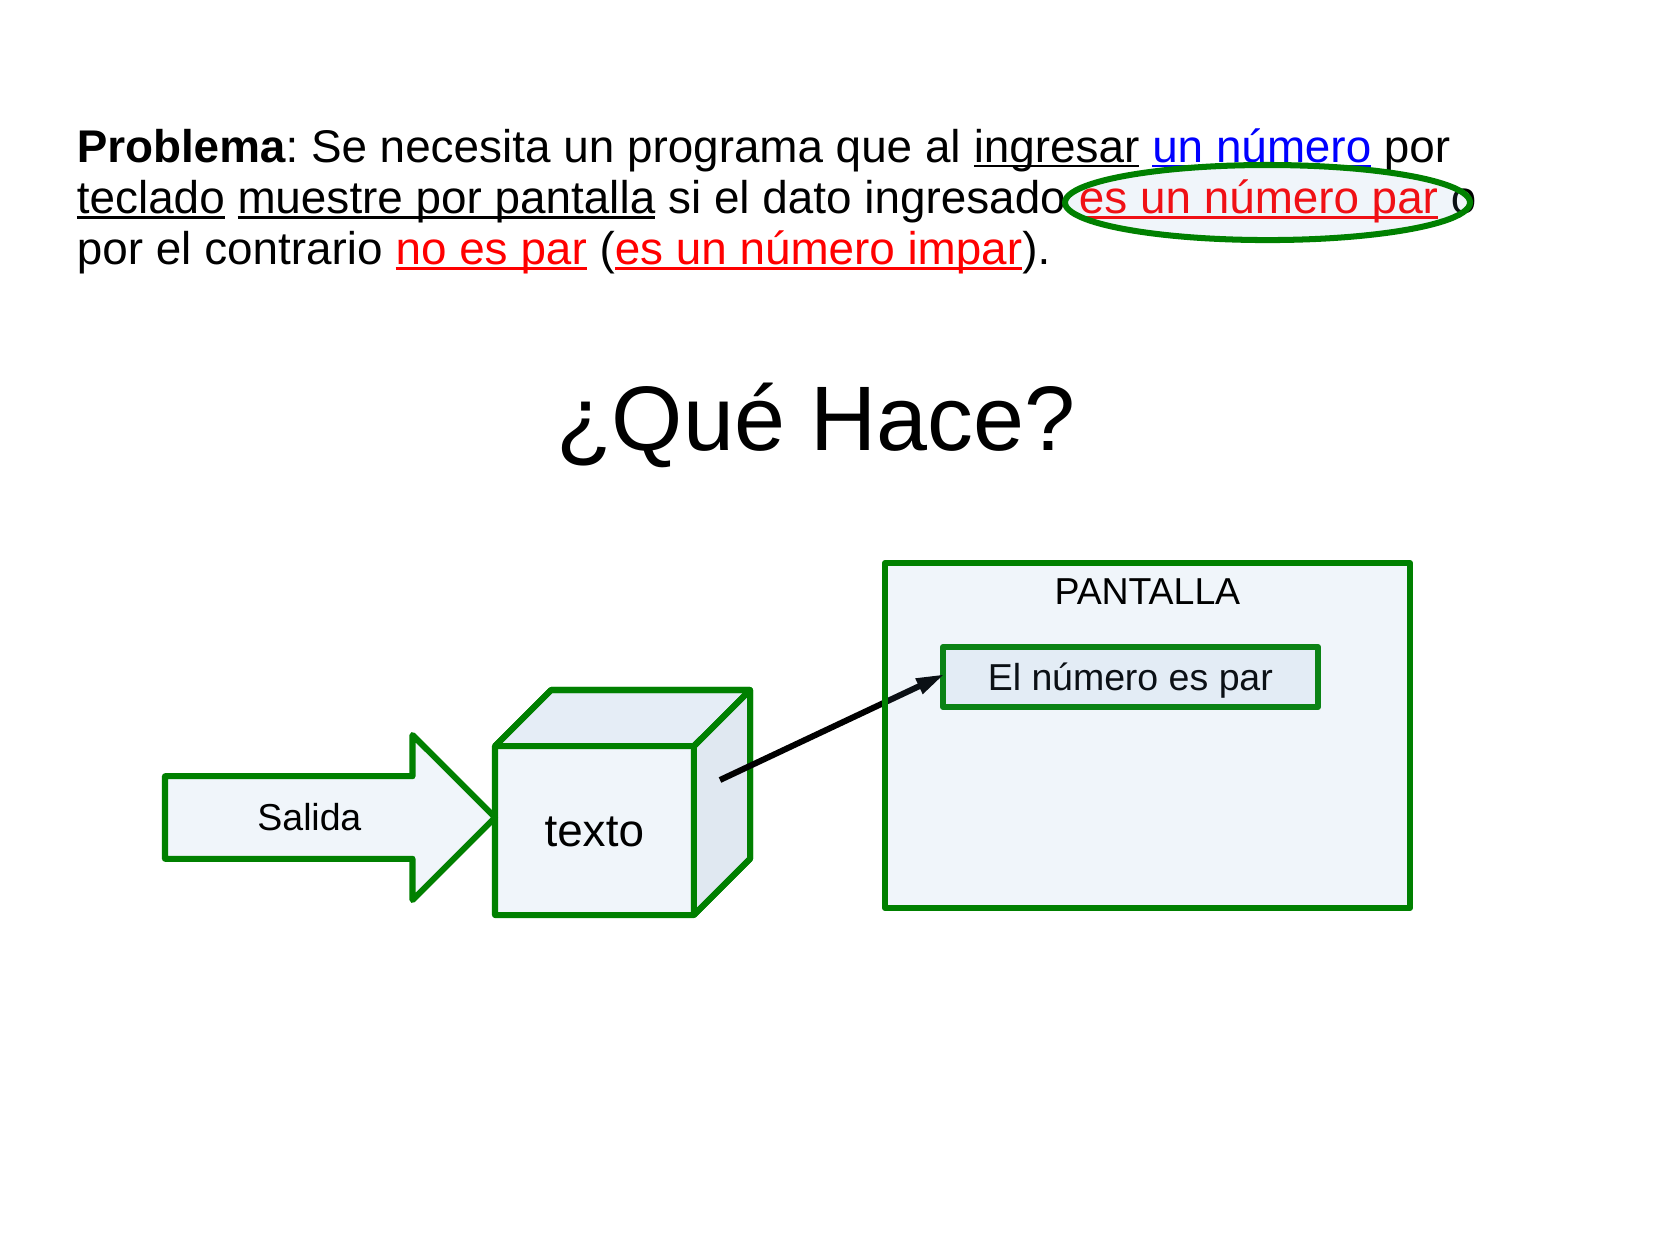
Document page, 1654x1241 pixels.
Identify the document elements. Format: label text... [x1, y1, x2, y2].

text_box Salida [165, 735, 495, 901]
text_box PANTALLA [885, 563, 1411, 909]
subtitle Problema: Se necesita un programa que al ingresar un número por teclado muestre por pantalla si el dato ingresado es un número par o por el contrario no es par (es un número impar). [495, 690, 749, 747]
subtitle Problema: Se necesita un programa que al ingresar un número por teclado muestre por pantalla si el dato ingresado es un número par o por el contrario no es par (es un número impar). [76, 105, 1510, 291]
text_box [1065, 165, 1471, 241]
text_box texto [495, 747, 693, 916]
title ¿Qué Hace? [71, 315, 1561, 523]
